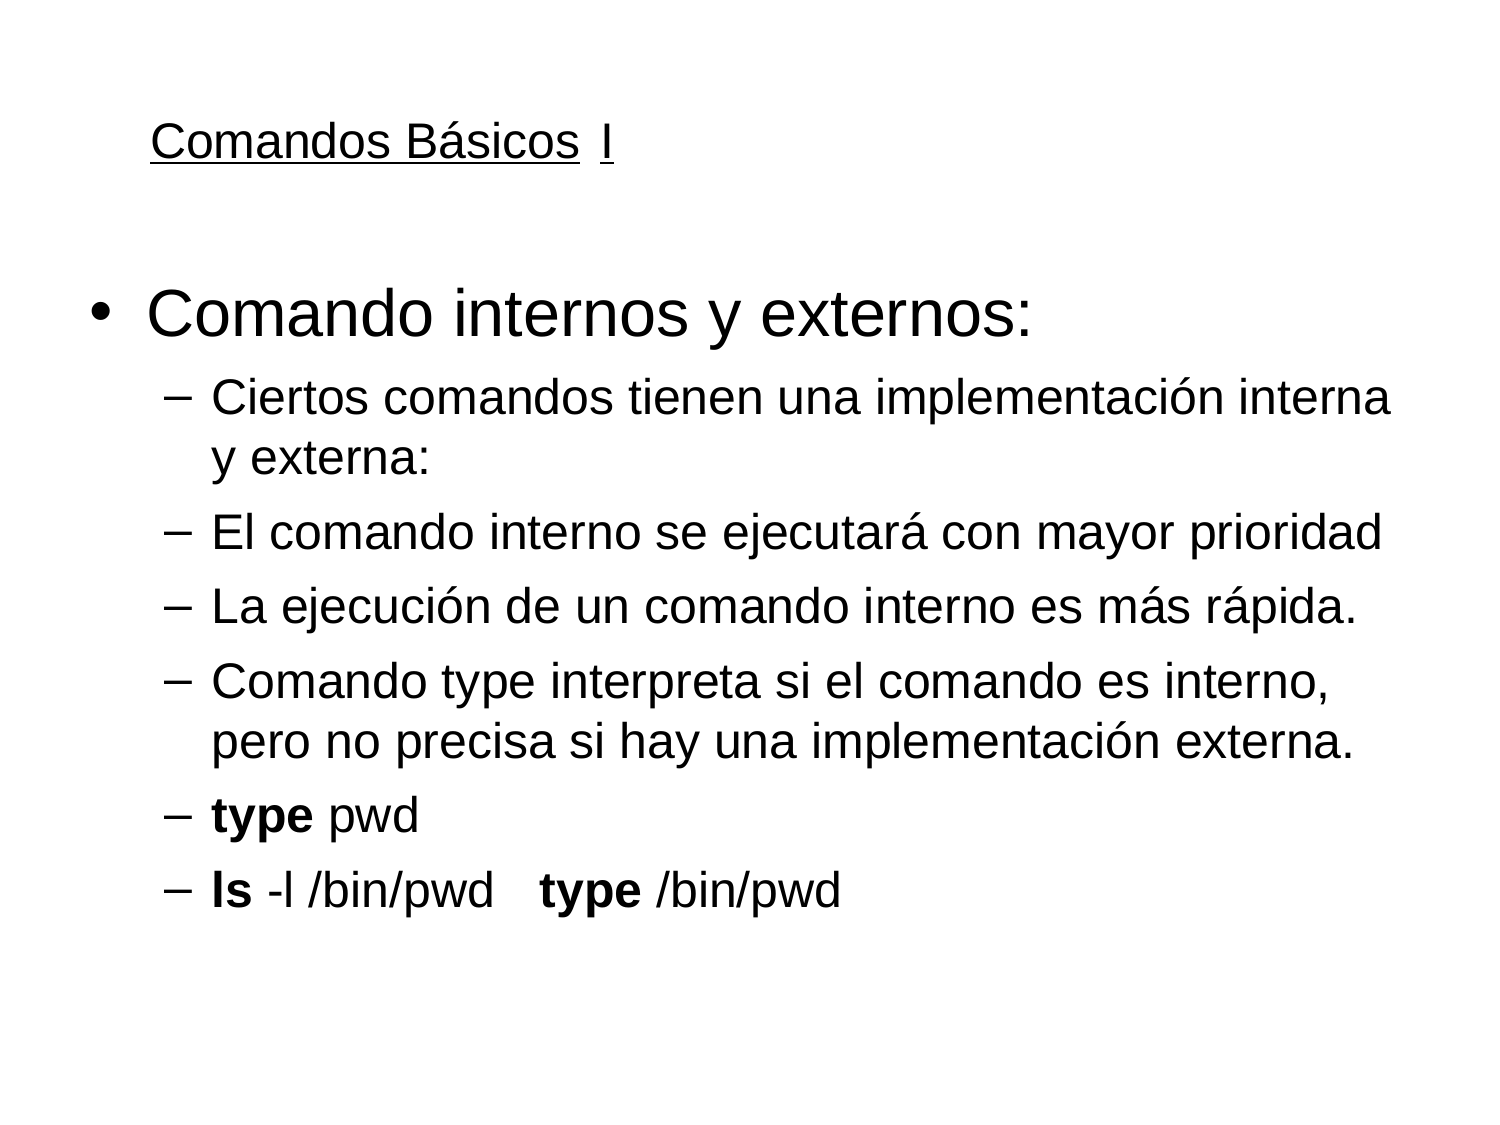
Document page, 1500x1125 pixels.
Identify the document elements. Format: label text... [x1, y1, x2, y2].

list Comando internos y externos: Ciertos comandos tienen una implementación interna y externa: El comando interno se ejecutará con mayor prioridad La ejecución de un comando interno es más rápida. Comando type interpreta si el comando es interno, pero no precisa si hay una implementación externa. type pwd ls -l /bin/pwd type /bin/pwd [75, 262, 1426, 1010]
title Comandos Básicos I [75, 45, 1426, 233]
